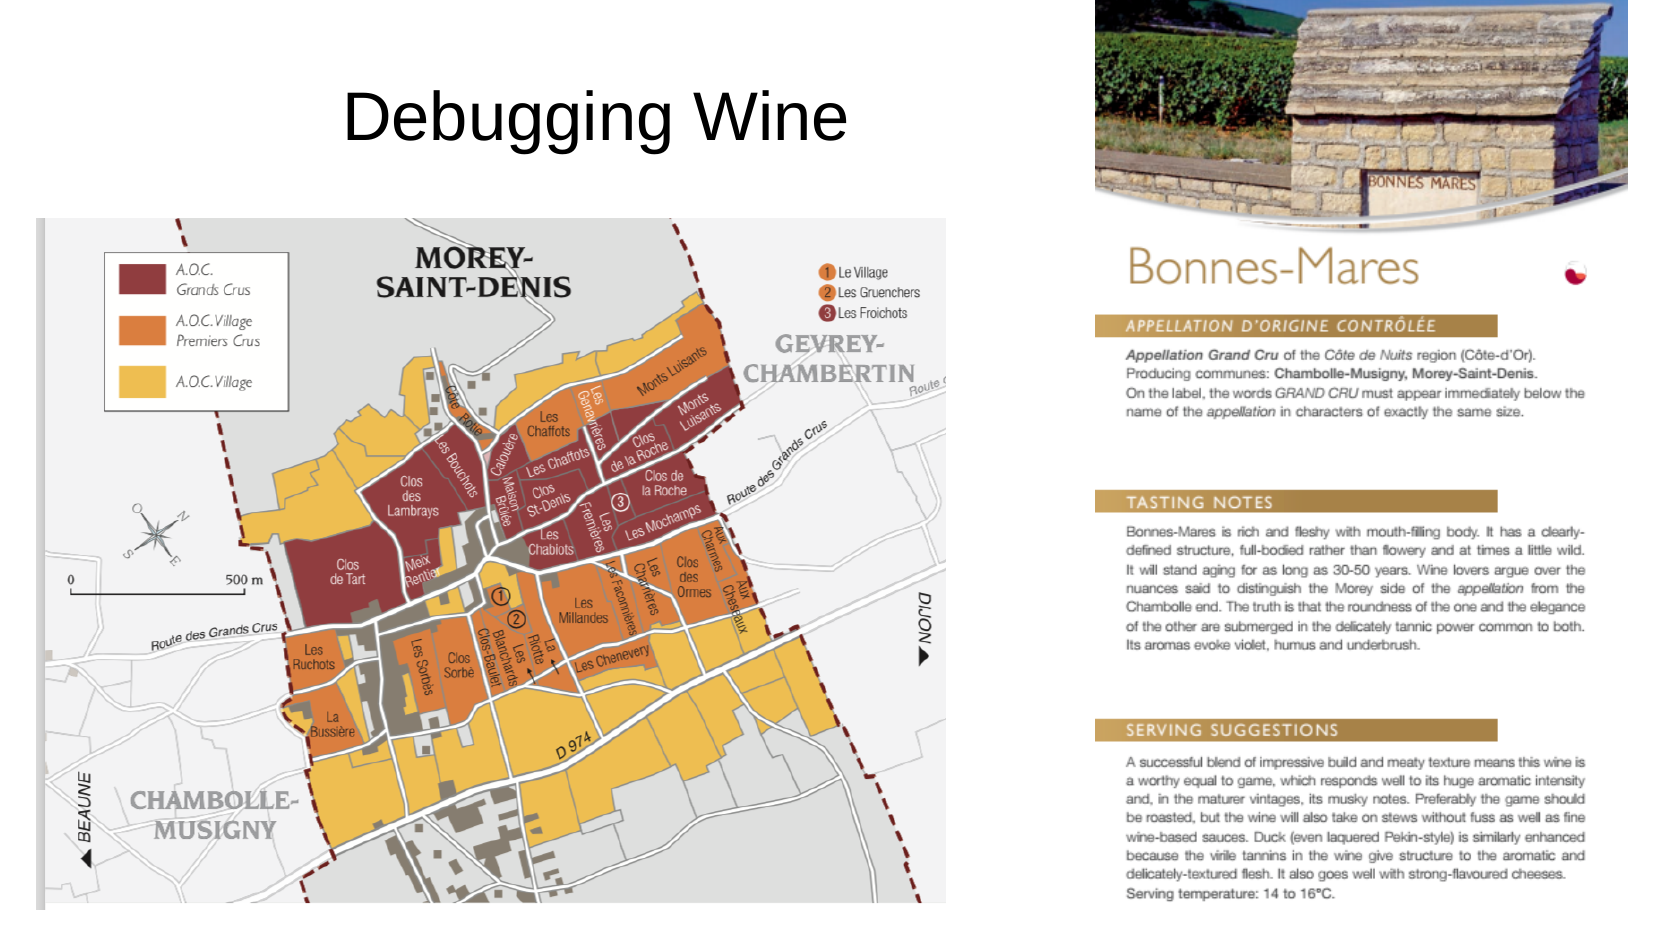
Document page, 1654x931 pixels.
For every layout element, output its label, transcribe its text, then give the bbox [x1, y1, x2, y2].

picture [36, 218, 946, 910]
picture [1095, 0, 1628, 931]
title Debugging Wine [82, 37, 1095, 196]
